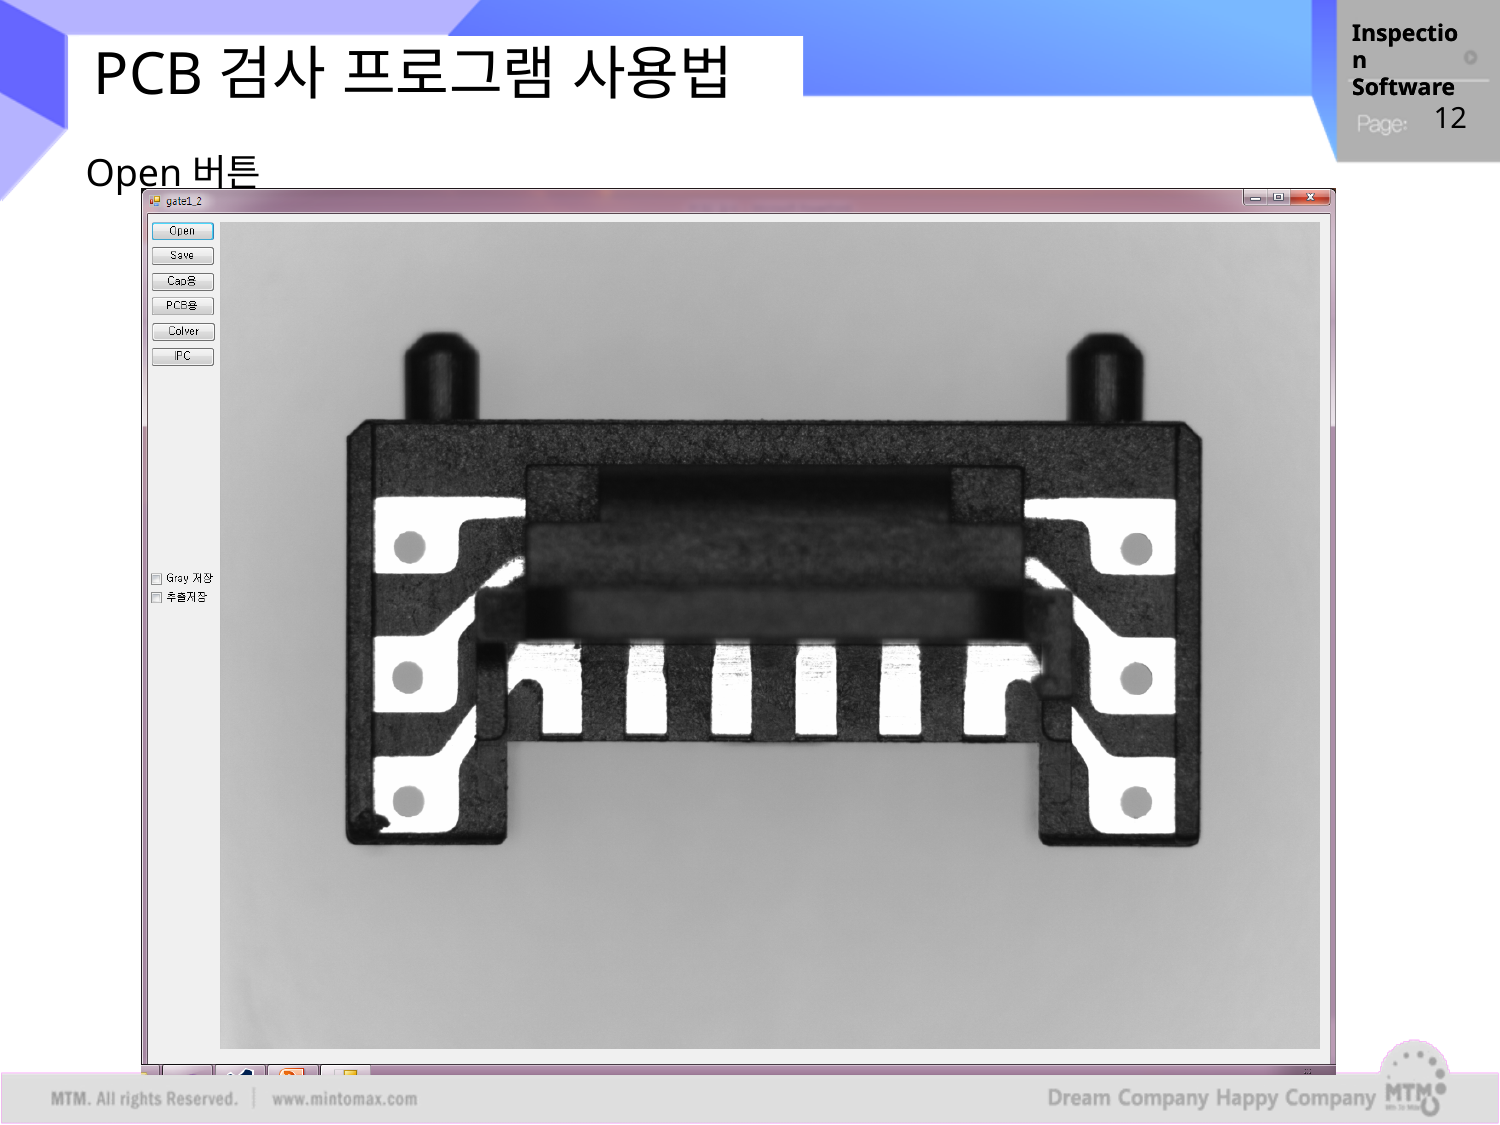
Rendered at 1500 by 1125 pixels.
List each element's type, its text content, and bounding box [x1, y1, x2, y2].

text_box Open 버튼 [70, 136, 286, 213]
text_box PCB 검사 프로그램 사용법 [78, 36, 804, 107]
picture [0, 0, 1500, 1125]
